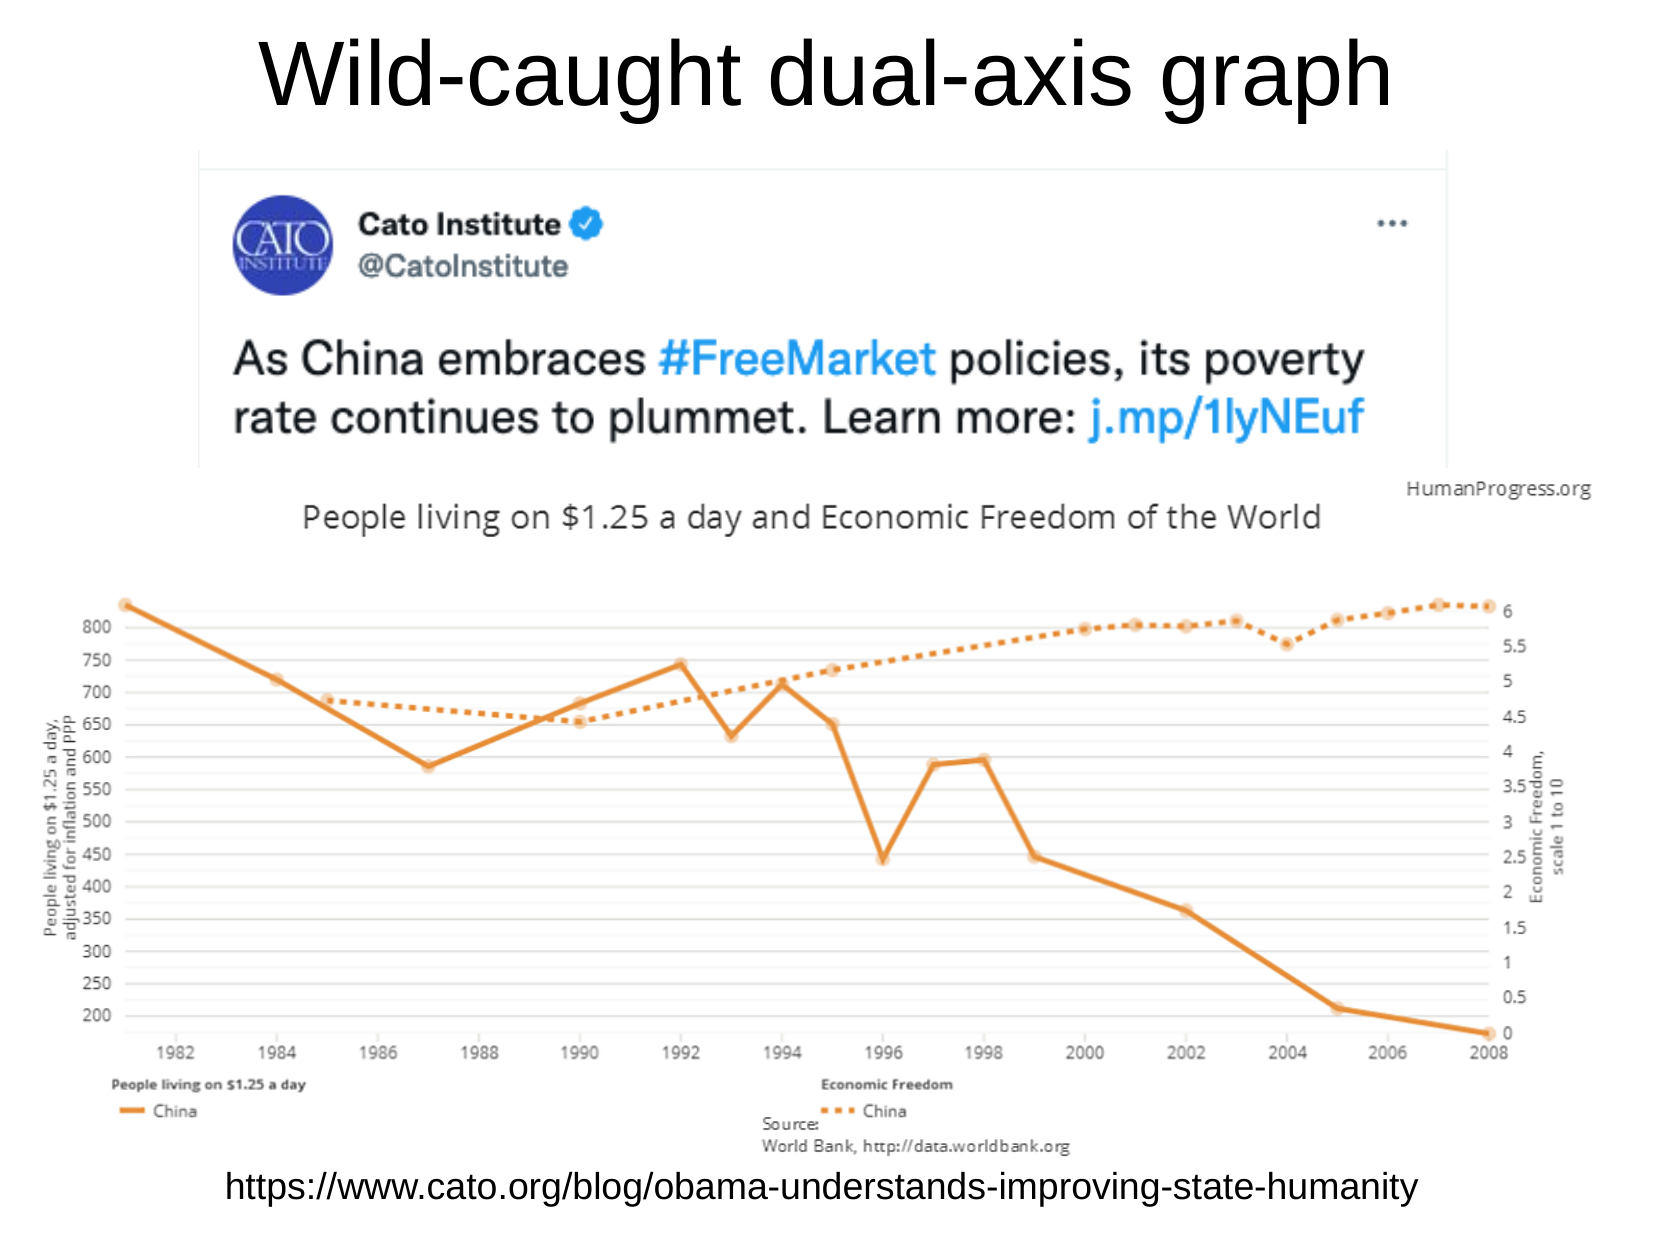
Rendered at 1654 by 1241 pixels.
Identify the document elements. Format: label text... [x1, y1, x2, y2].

picture [0, 178, 1639, 1186]
title Wild-caught dual-axis graph [82, 0, 1571, 178]
text_box https://www.cato.org/blog/obama-understands-improving-state-humanity [210, 1158, 1439, 1216]
